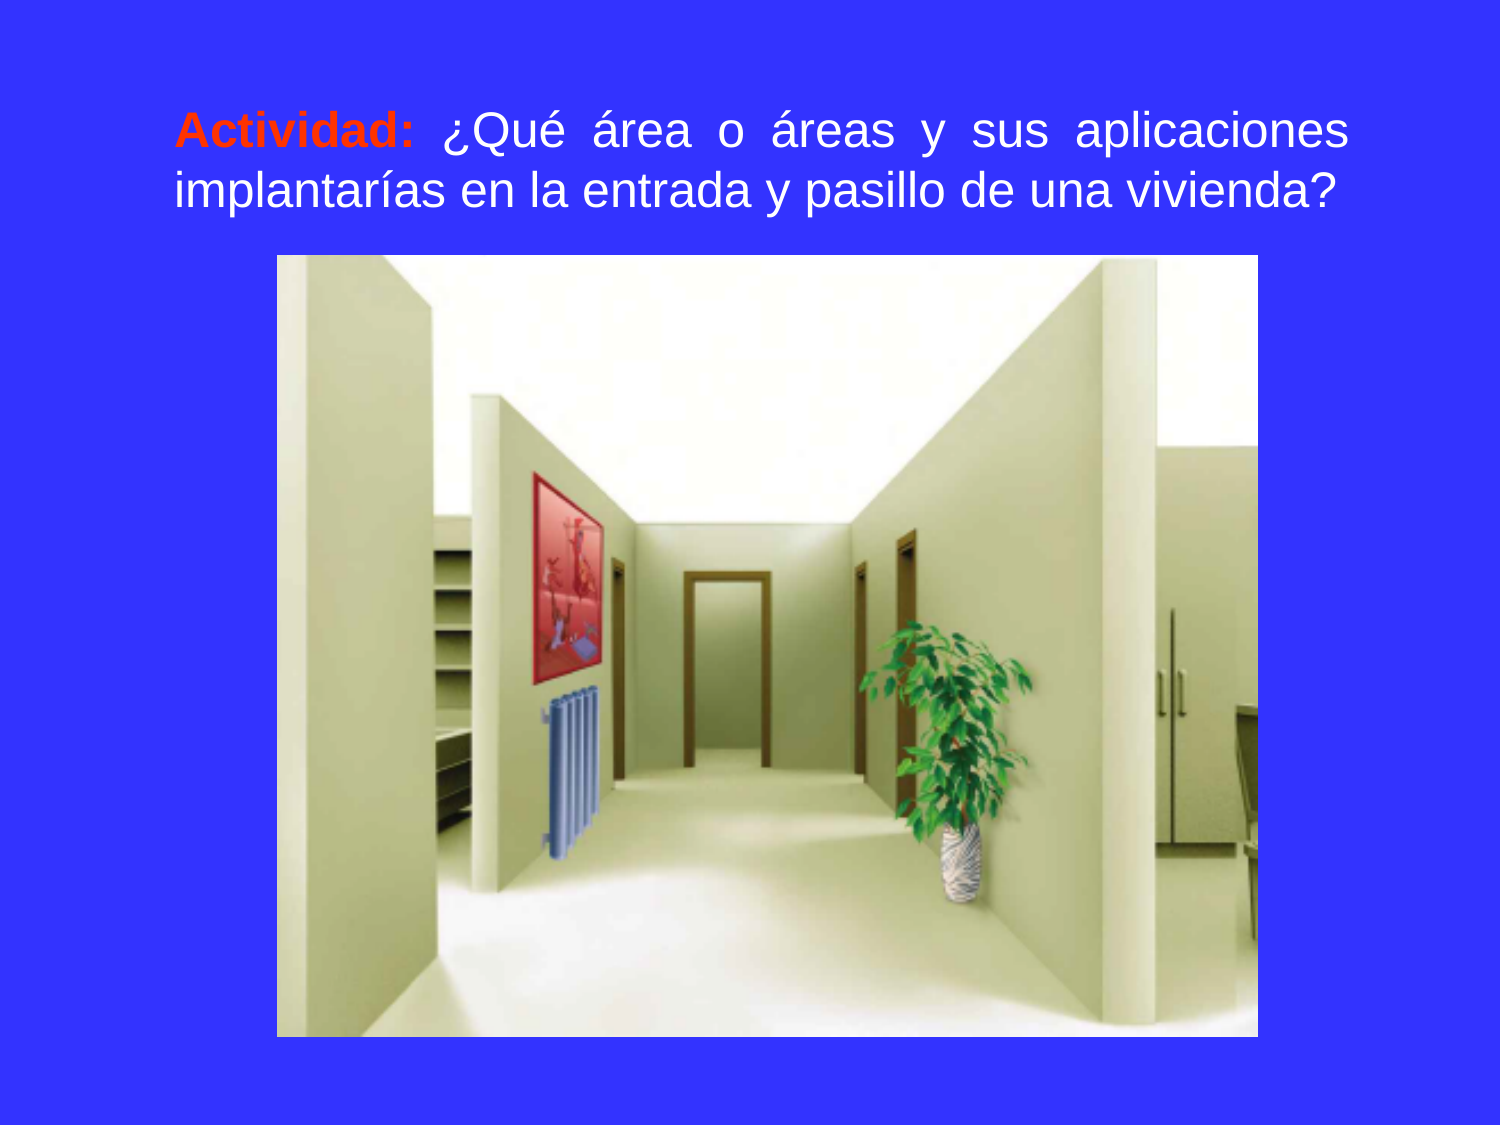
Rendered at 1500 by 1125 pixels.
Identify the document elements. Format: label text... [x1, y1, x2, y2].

picture [277, 255, 1258, 1037]
text_box Actividad: ¿Qué área o áreas y sus aplicaciones implantarías en la entrada y pasillo de una vivienda? [159, 90, 1365, 226]
